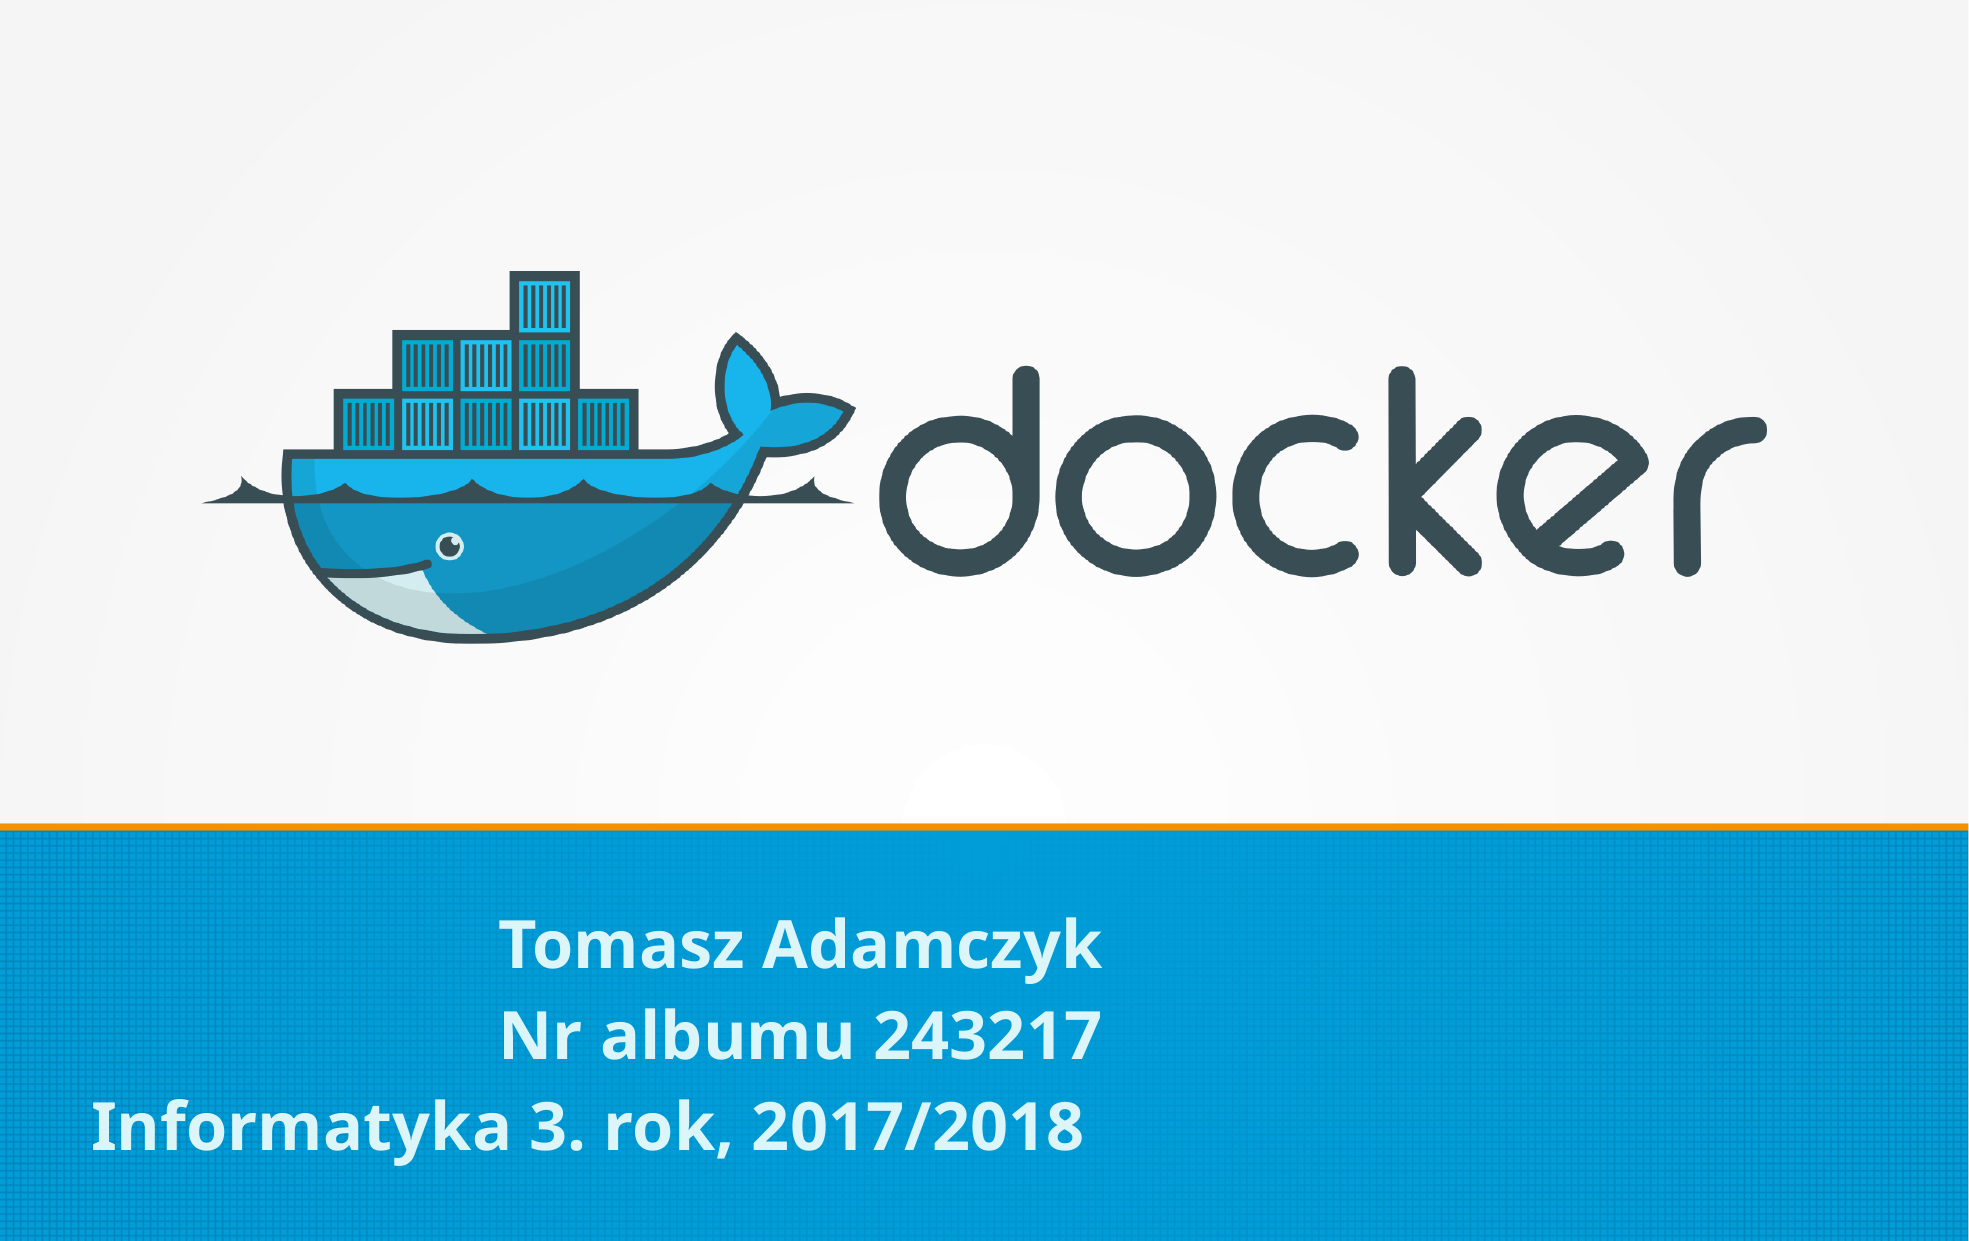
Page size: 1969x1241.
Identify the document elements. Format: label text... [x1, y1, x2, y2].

picture [0, 0, 1969, 830]
subtitle Tomasz Adamczyk Nr albumu 243217 Informatyka 3. rok, 2017/2018 [90, 897, 1861, 1152]
